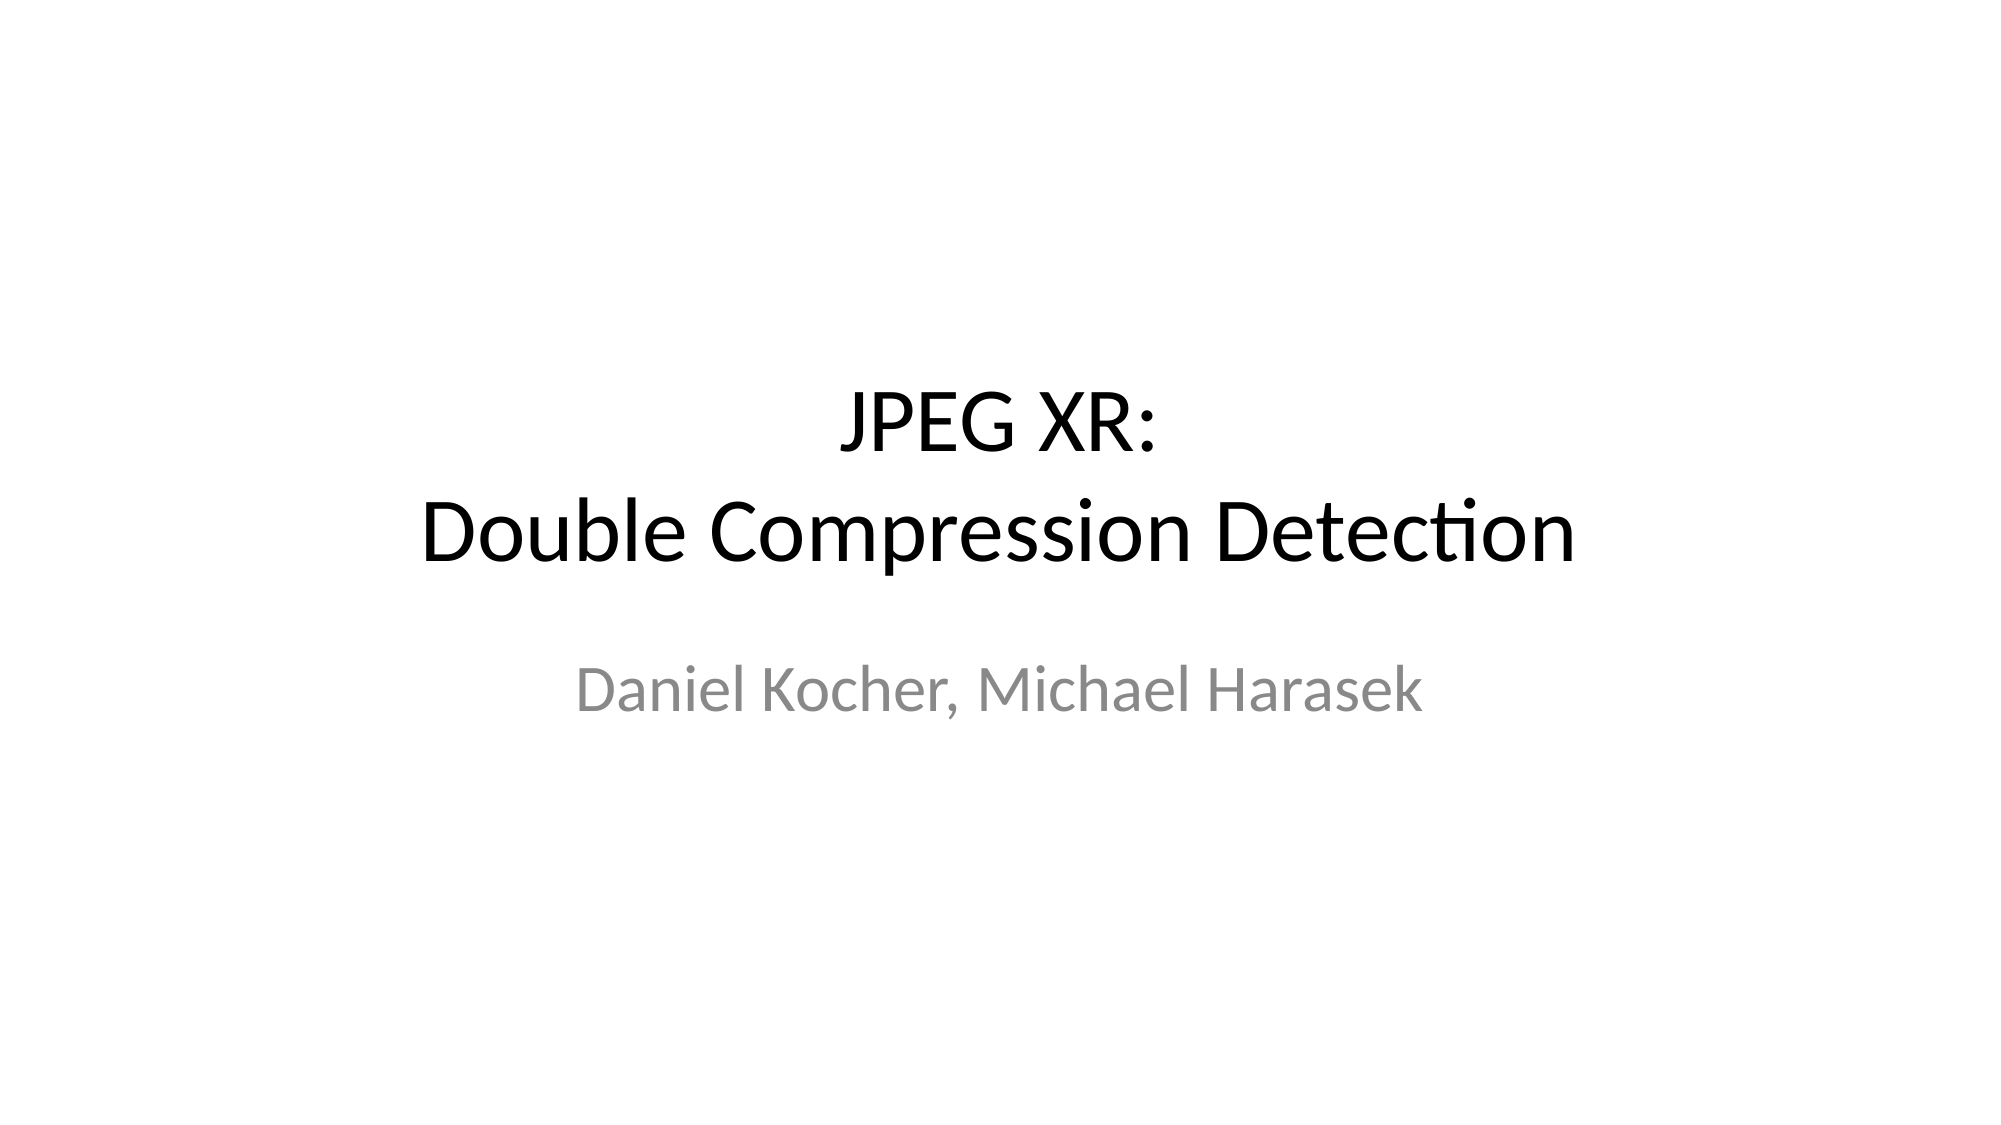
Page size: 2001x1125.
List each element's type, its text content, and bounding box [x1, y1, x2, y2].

subtitle Daniel Kocher, Michael Harasek [300, 637, 1701, 925]
title JPEG XR: Double Compression Detection [150, 349, 1851, 591]
